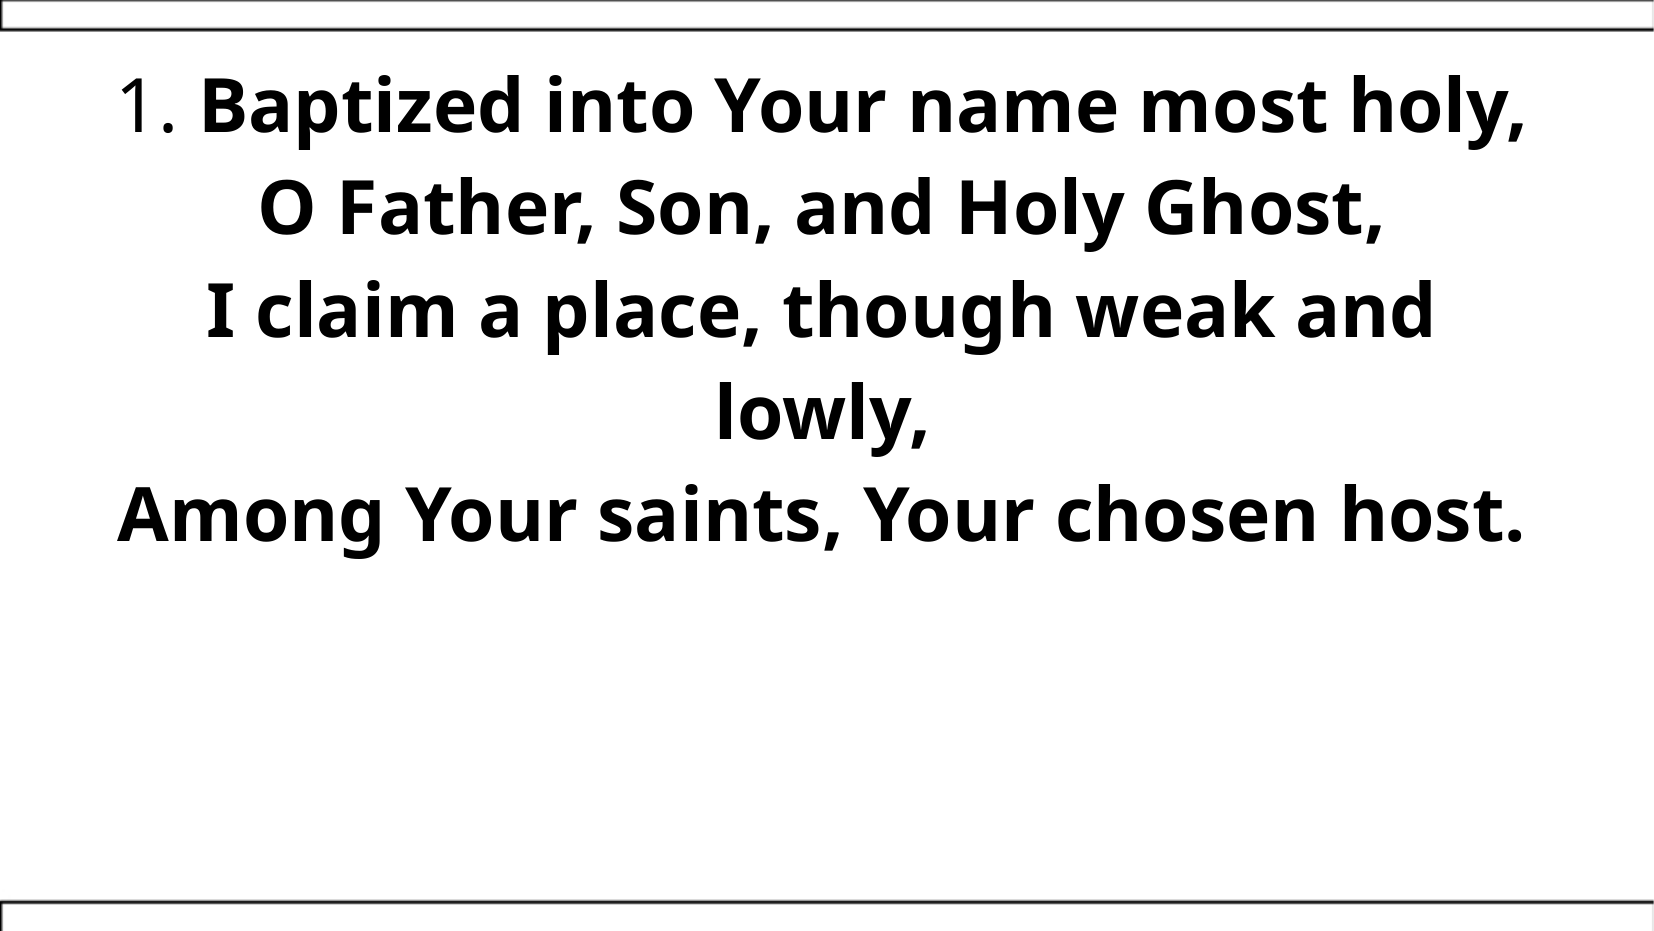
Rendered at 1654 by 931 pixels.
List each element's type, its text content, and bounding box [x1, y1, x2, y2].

picture [0, 0, 1654, 931]
text_box 1. Baptized into Your name most holy, O Father, Son, and Holy Ghost, I claim a place, though weak and lowly, Among Your saints, Your chosen host. [87, 45, 1558, 460]
